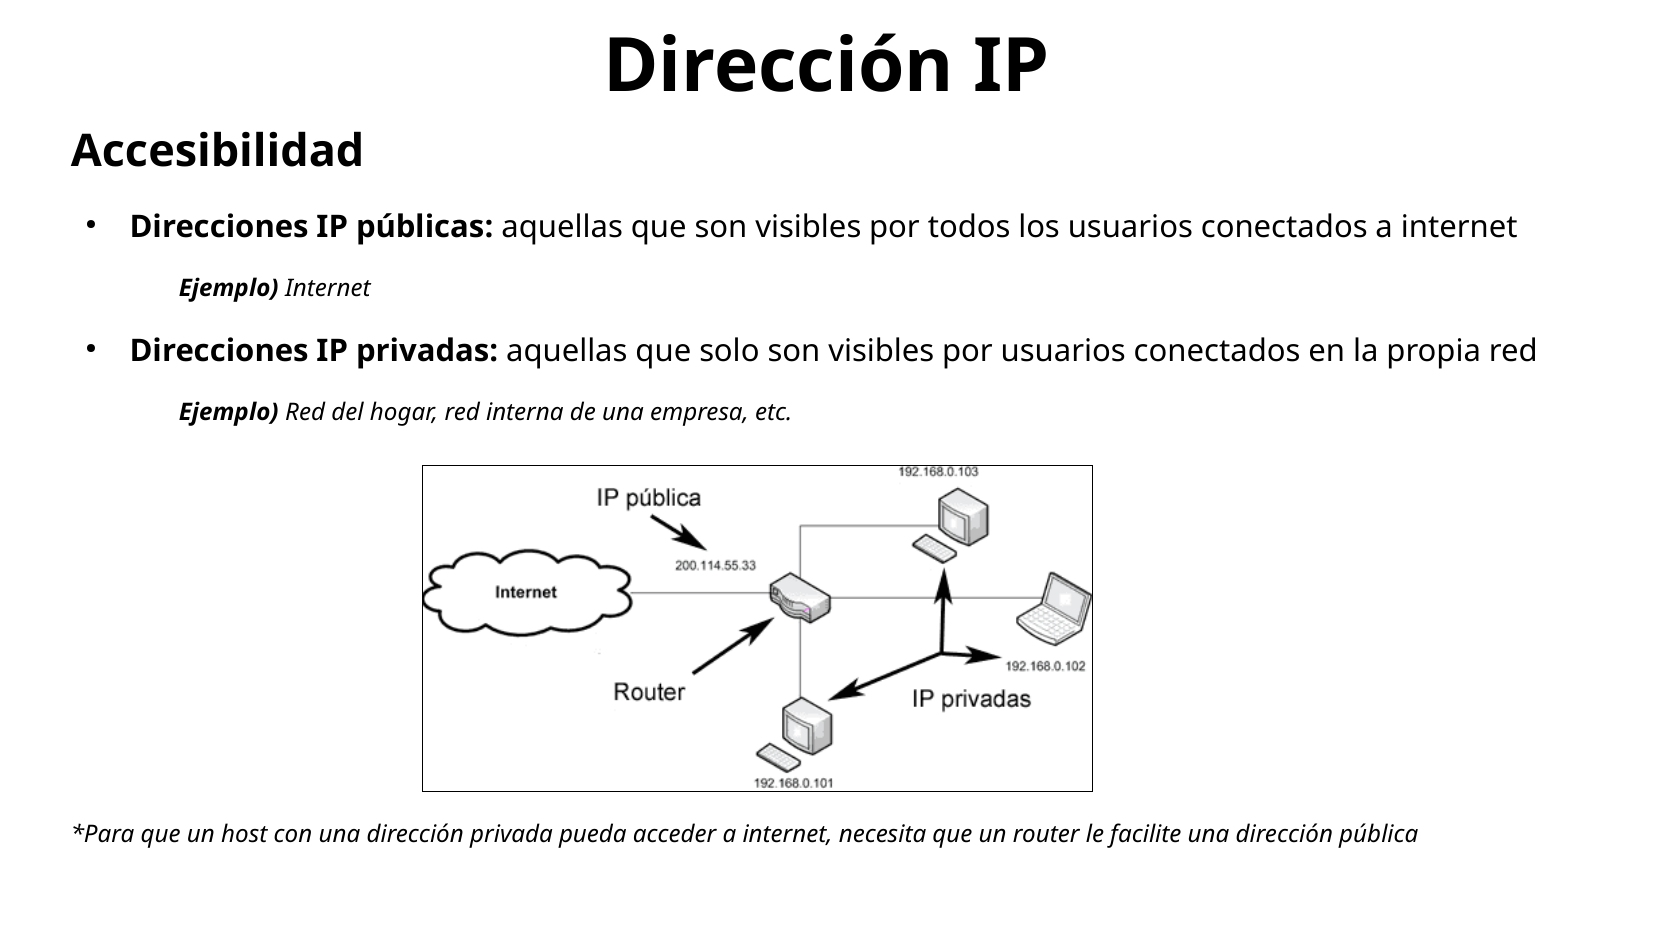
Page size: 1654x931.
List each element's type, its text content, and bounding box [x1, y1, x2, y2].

list Accesibilidad Direcciones IP públicas: aquellas que son visibles por todos los usuarios conectados a internet Ejemplo) Internet Direcciones IP privadas: aquellas que solo son visibles por usuarios conectados en la propia red Ejemplo) Red del hogar, red interna de una empresa, etc. *Para que un host con una dirección privada pueda acceder a internet, necesita que un router le facilite una dirección pública [70, 118, 1601, 851]
title Dirección IP [82, 7, 1571, 118]
picture [422, 464, 1093, 792]
